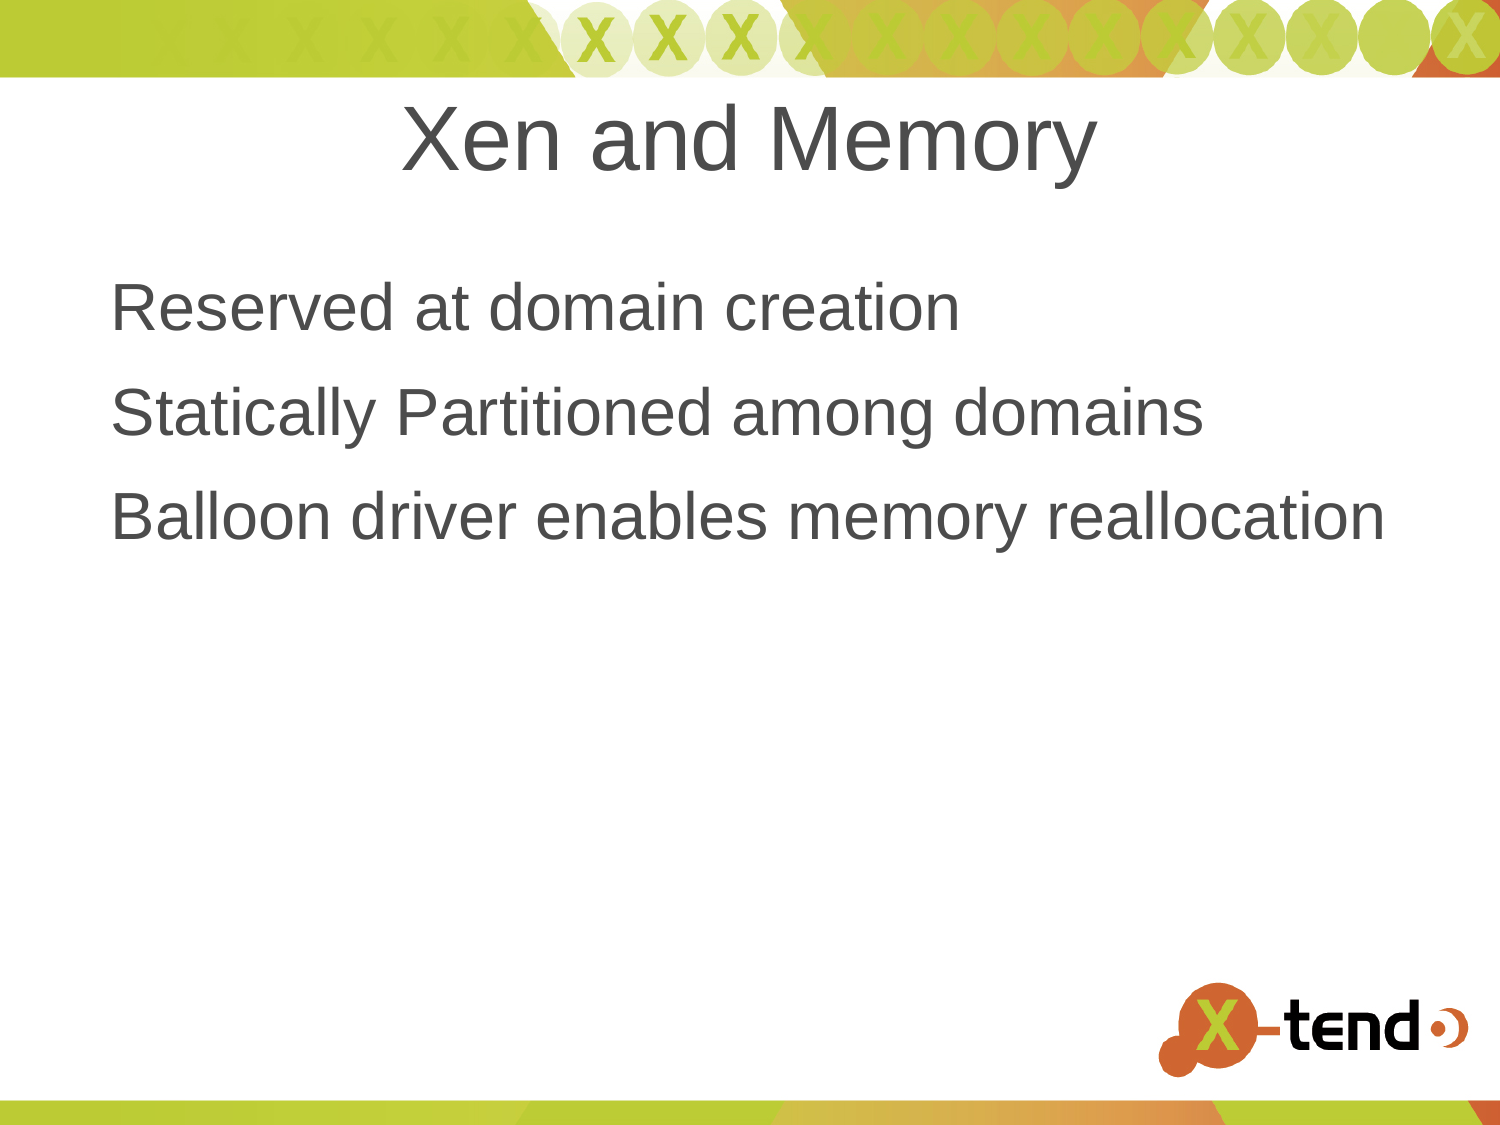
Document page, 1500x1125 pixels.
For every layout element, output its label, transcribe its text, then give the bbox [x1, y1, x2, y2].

picture [0, 0, 1500, 1125]
list Reserved at domain creation Statically Partitioned among domains Balloon driver enables memory reallocation [78, 262, 1476, 1113]
title Xen and Memory [75, 45, 1426, 233]
